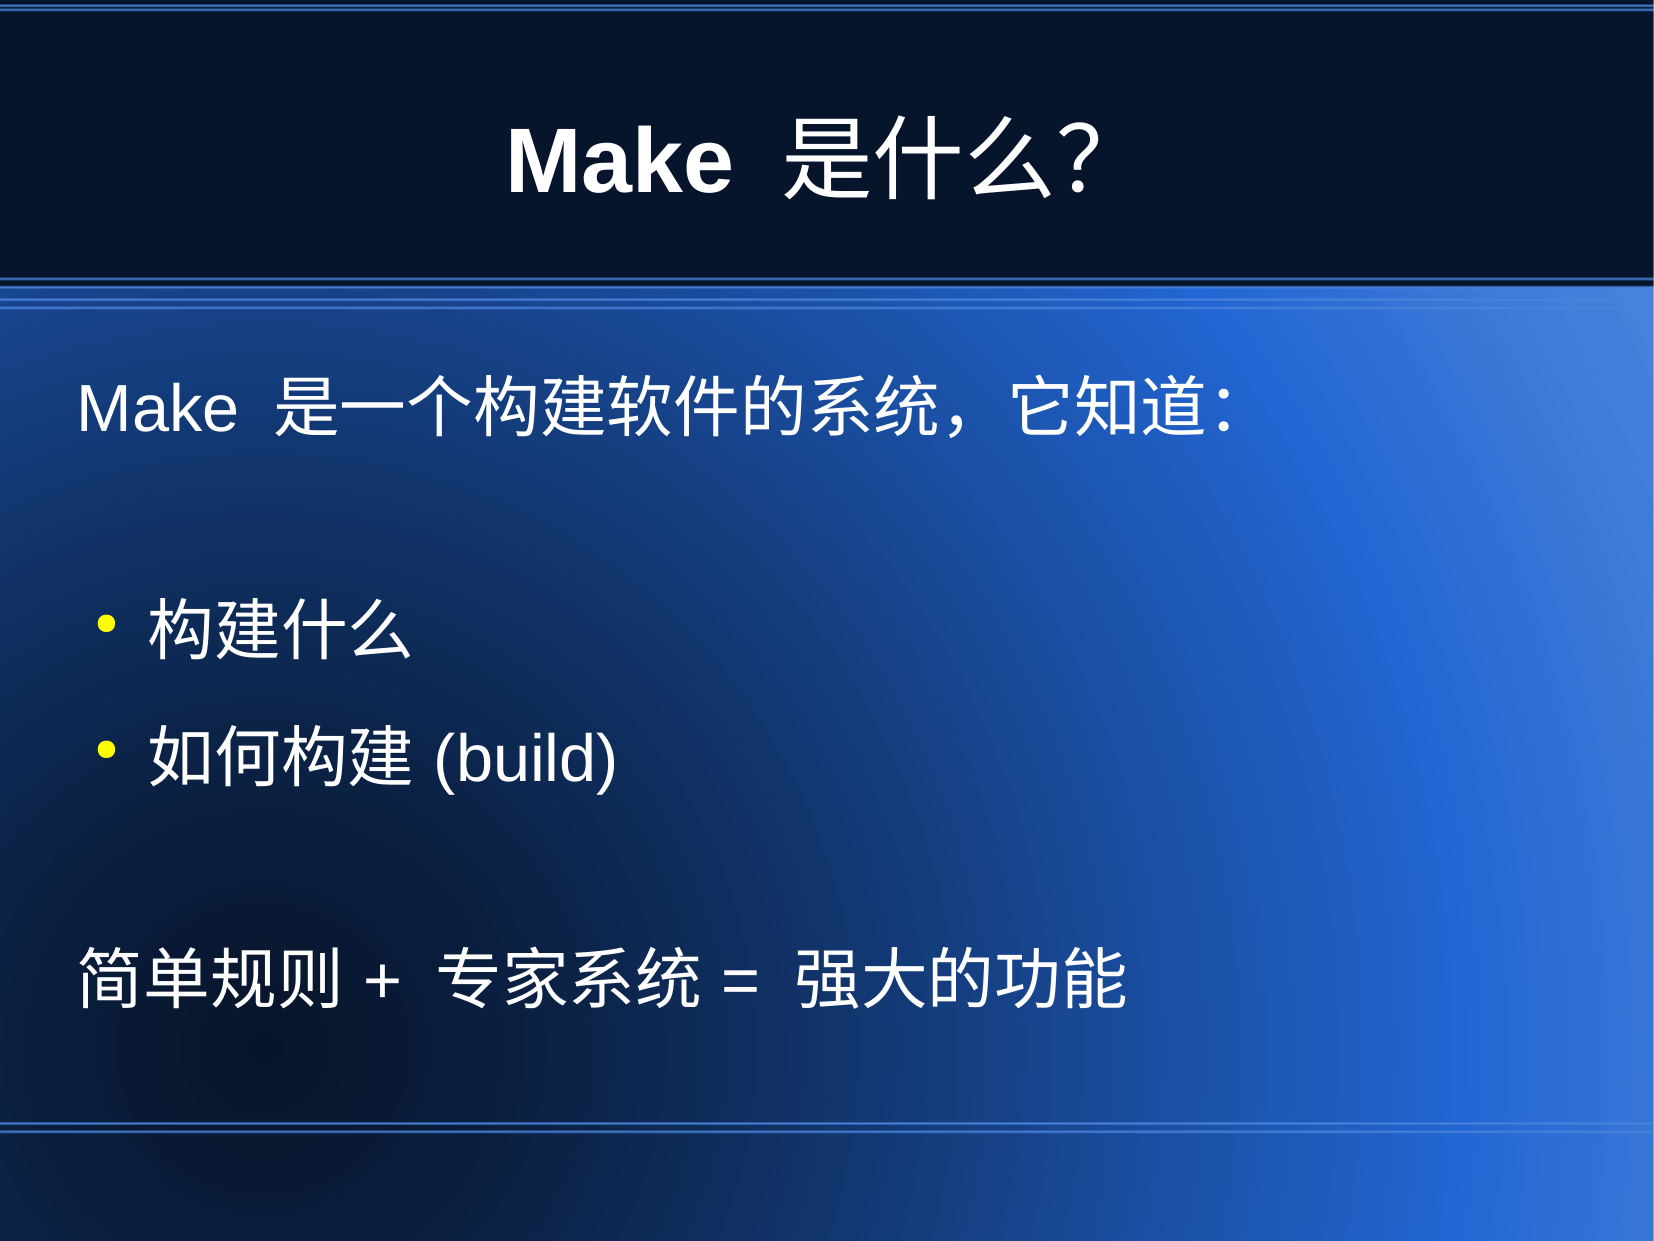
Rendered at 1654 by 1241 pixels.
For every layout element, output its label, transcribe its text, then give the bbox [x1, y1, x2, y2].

picture [0, 0, 1654, 1241]
title Make 是什么？ [82, 49, 1571, 257]
list Make 是一个构建软件的系统，它知道： 构建什么 如何构建(build) 简单规则+ 专家系统= 强大的功能 [76, 354, 1595, 1057]
